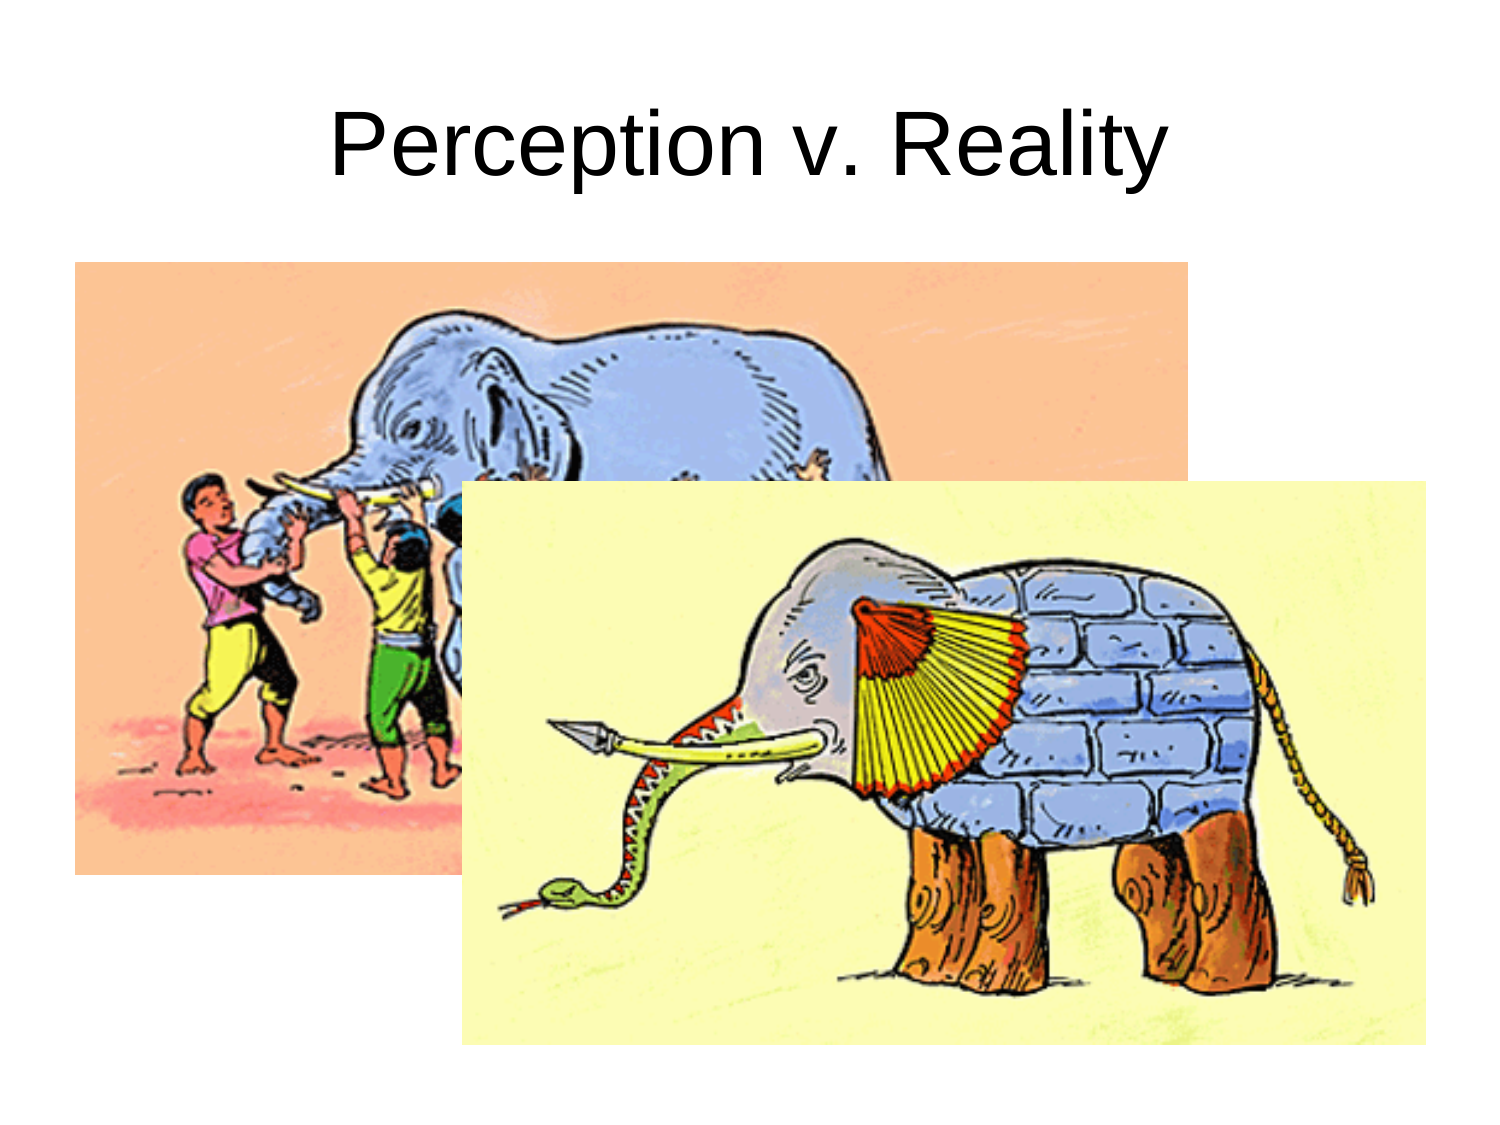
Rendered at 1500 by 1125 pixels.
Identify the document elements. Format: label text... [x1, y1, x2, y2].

picture [75, 262, 1426, 1045]
title Perception v. Reality [75, 45, 1426, 233]
